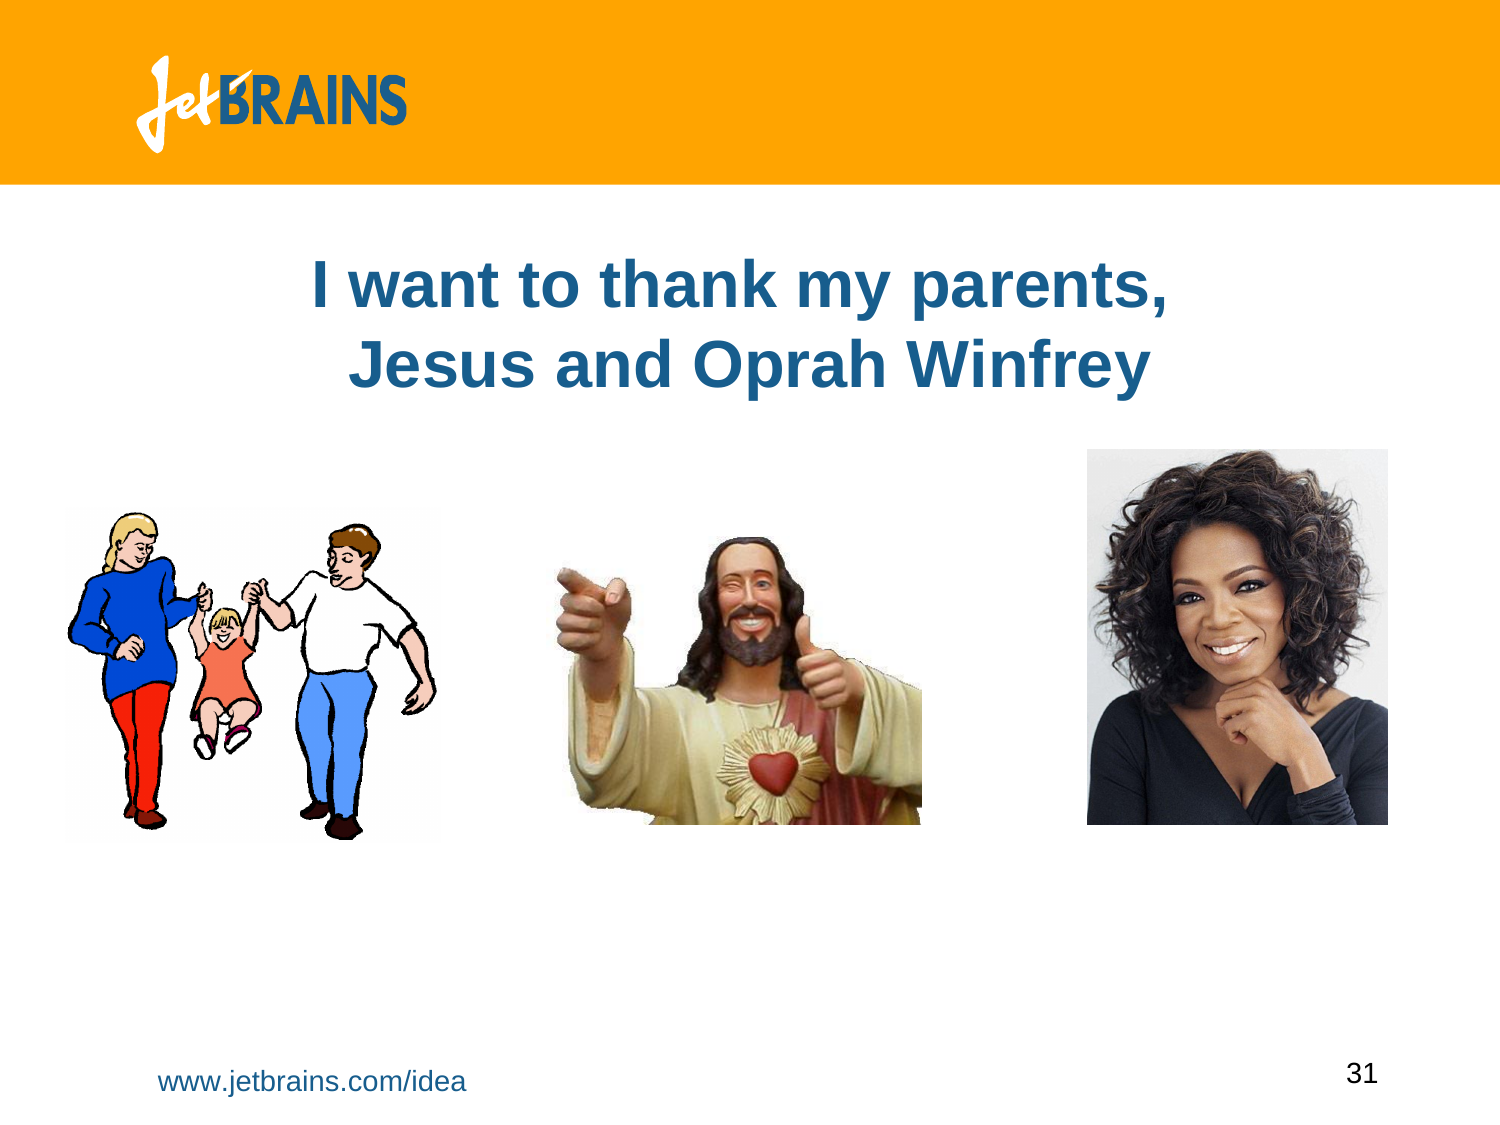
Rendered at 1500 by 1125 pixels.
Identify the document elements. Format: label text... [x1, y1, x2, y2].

picture [65, 507, 441, 843]
title I want to thank my parents, Jesus and Oprah Winfrey [83, 232, 1417, 409]
picture [1087, 449, 1388, 826]
picture [546, 536, 922, 826]
